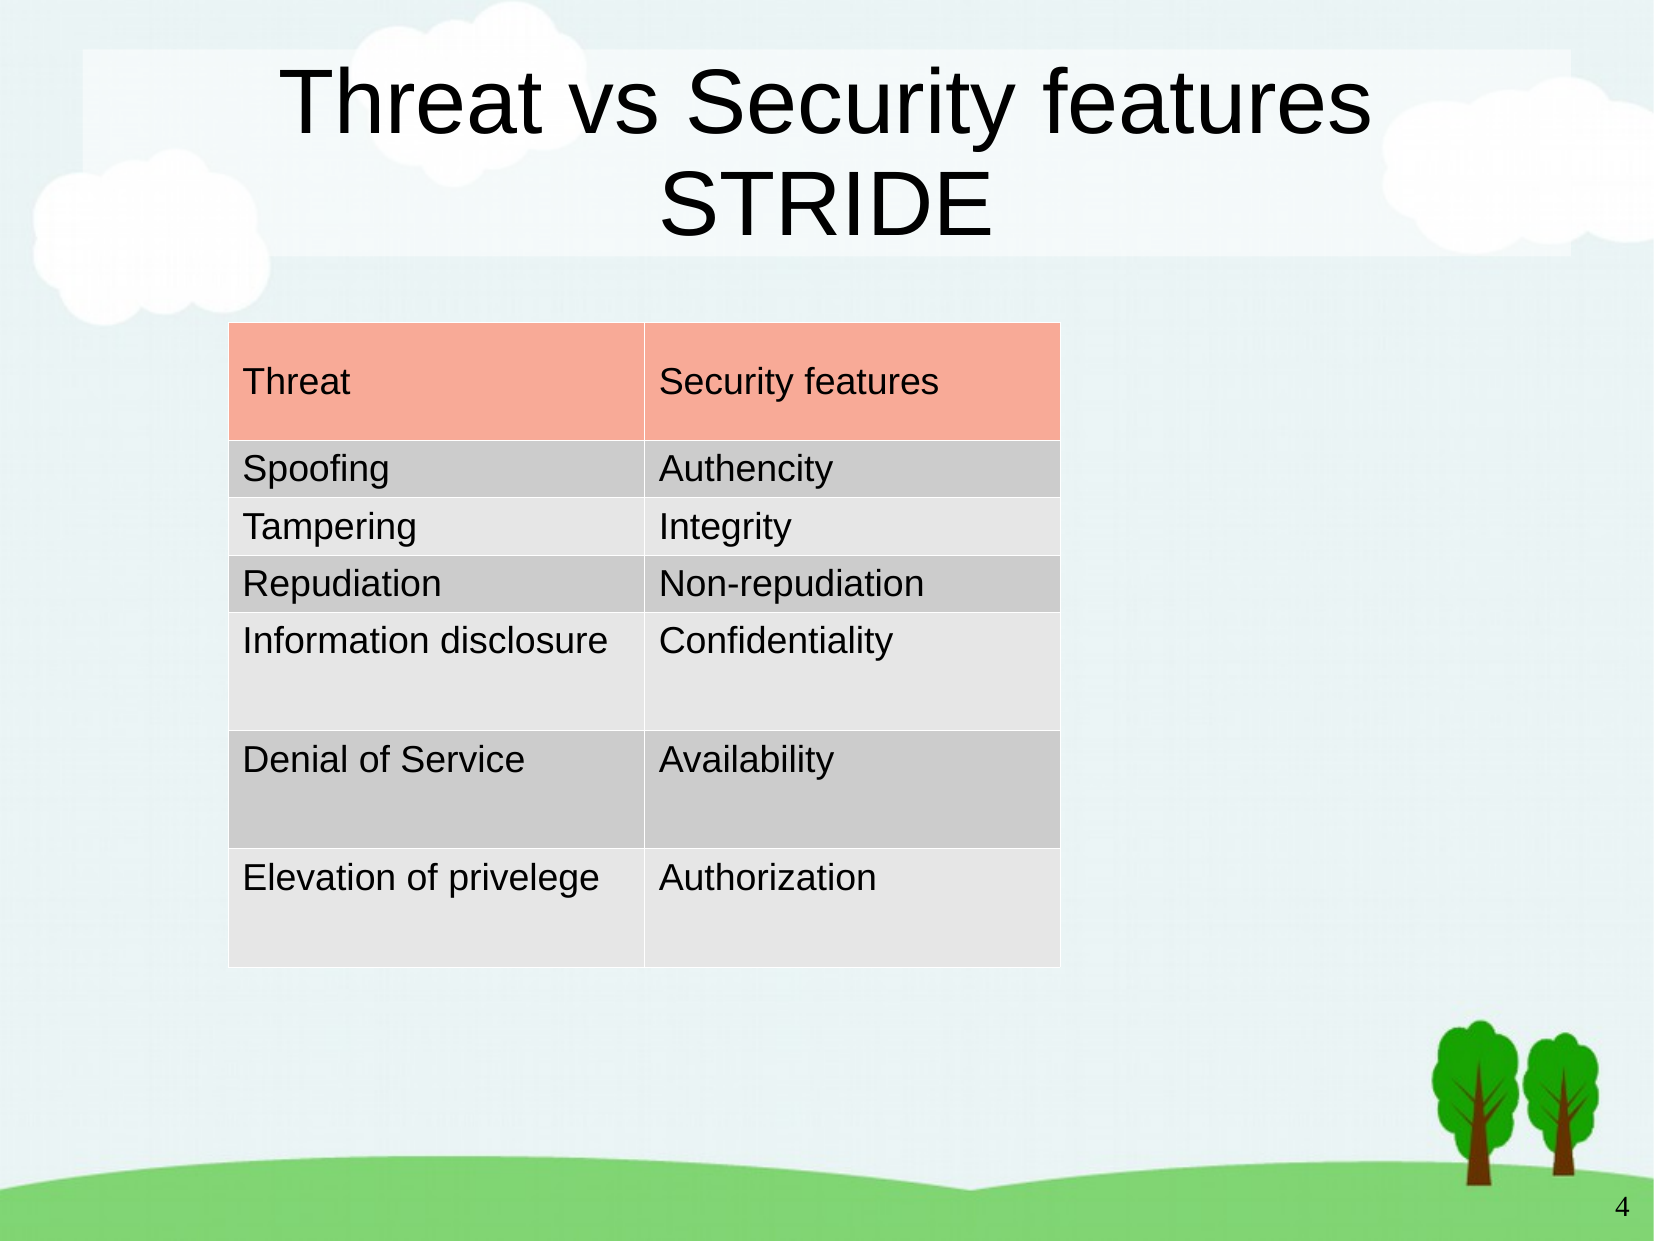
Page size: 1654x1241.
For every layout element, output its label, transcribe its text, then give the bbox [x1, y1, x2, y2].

title Threat vs Security features STRIDE [82, 49, 1571, 257]
table_cell Information disclosure [229, 613, 644, 730]
table_cell Spoofing [229, 441, 644, 497]
picture [0, 0, 1654, 1241]
table_header Threat [229, 323, 644, 440]
table_cell Availability [645, 731, 1060, 848]
table_cell Confidentiality [645, 613, 1060, 730]
table_cell Authorization [645, 849, 1060, 967]
table_cell Elevation of privelege [229, 849, 644, 967]
table_cell Integrity [645, 498, 1060, 555]
table_cell Non-repudiation [645, 556, 1060, 612]
table_cell Repudiation [229, 556, 644, 612]
table_cell Tampering [229, 498, 644, 555]
table_cell Authencity [645, 441, 1060, 497]
table_header Security features [645, 323, 1060, 440]
table_cell Denial of Service [229, 731, 644, 848]
